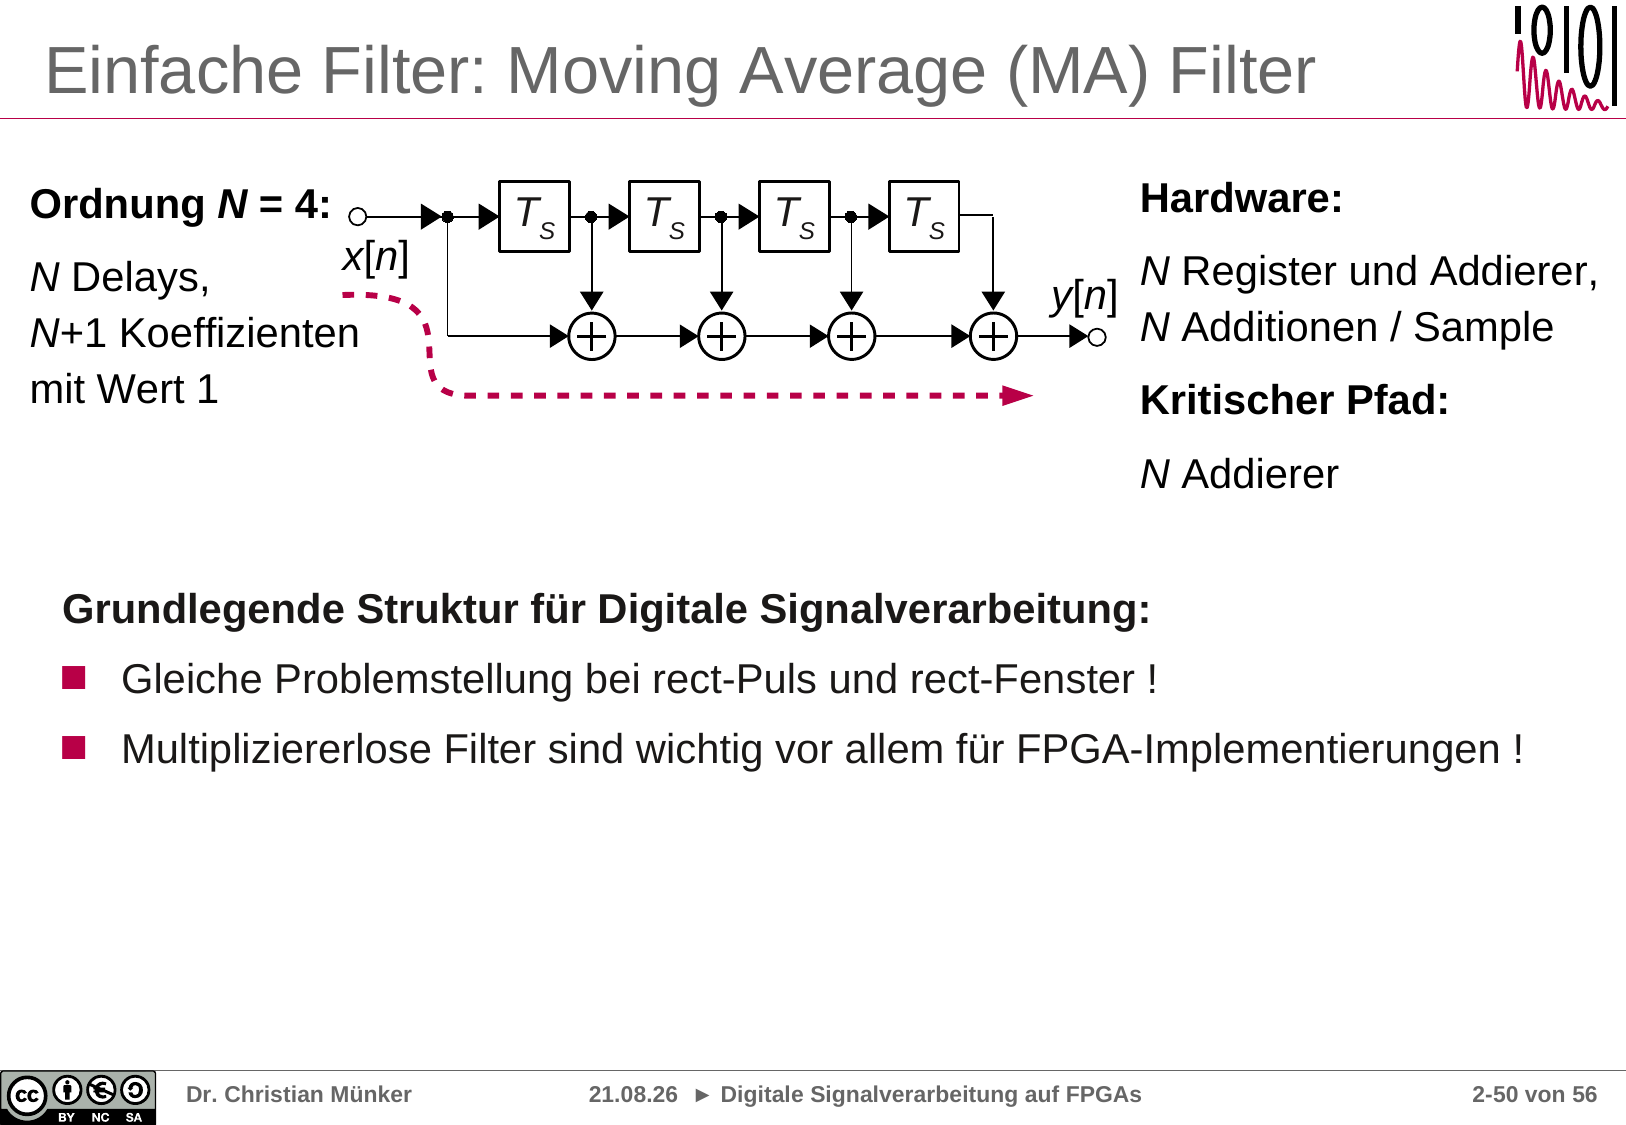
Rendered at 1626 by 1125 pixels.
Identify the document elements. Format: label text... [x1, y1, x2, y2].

text_box TS [889, 181, 959, 252]
title Einfache Filter: Moving Average (MA) Filter [44, 17, 1436, 130]
text_box [828, 312, 875, 360]
picture [1511, 0, 1624, 113]
text_box Grundlegende Struktur für Digitale Signalverarbeitung: Gleiche Problemstellung bei rect-Puls und rect-Fenster ! Multipliziererlose Filter sind wichtig vor allem für FPGA-Implementierungen ! [47, 578, 1583, 782]
text_box TS [499, 181, 570, 252]
list Ordnung N = 4: N Delays, N+1 Koeffizienten mit Wert 1 [29, 171, 396, 405]
list Hardware: N Register und Addierer, N Additionen / Sample Kritischer Pfad: N Addierer [1139, 165, 1613, 492]
text_box [585, 211, 597, 223]
text_box [698, 313, 746, 360]
text_box [442, 211, 454, 216]
text_box [568, 313, 616, 360]
text_box y[n] [1051, 271, 1134, 373]
text_box TS [629, 181, 700, 252]
text_box x[n] [342, 232, 420, 290]
text_box TS [759, 181, 830, 252]
text_box [845, 211, 857, 223]
text_box [715, 211, 727, 223]
text_box [970, 312, 1017, 360]
